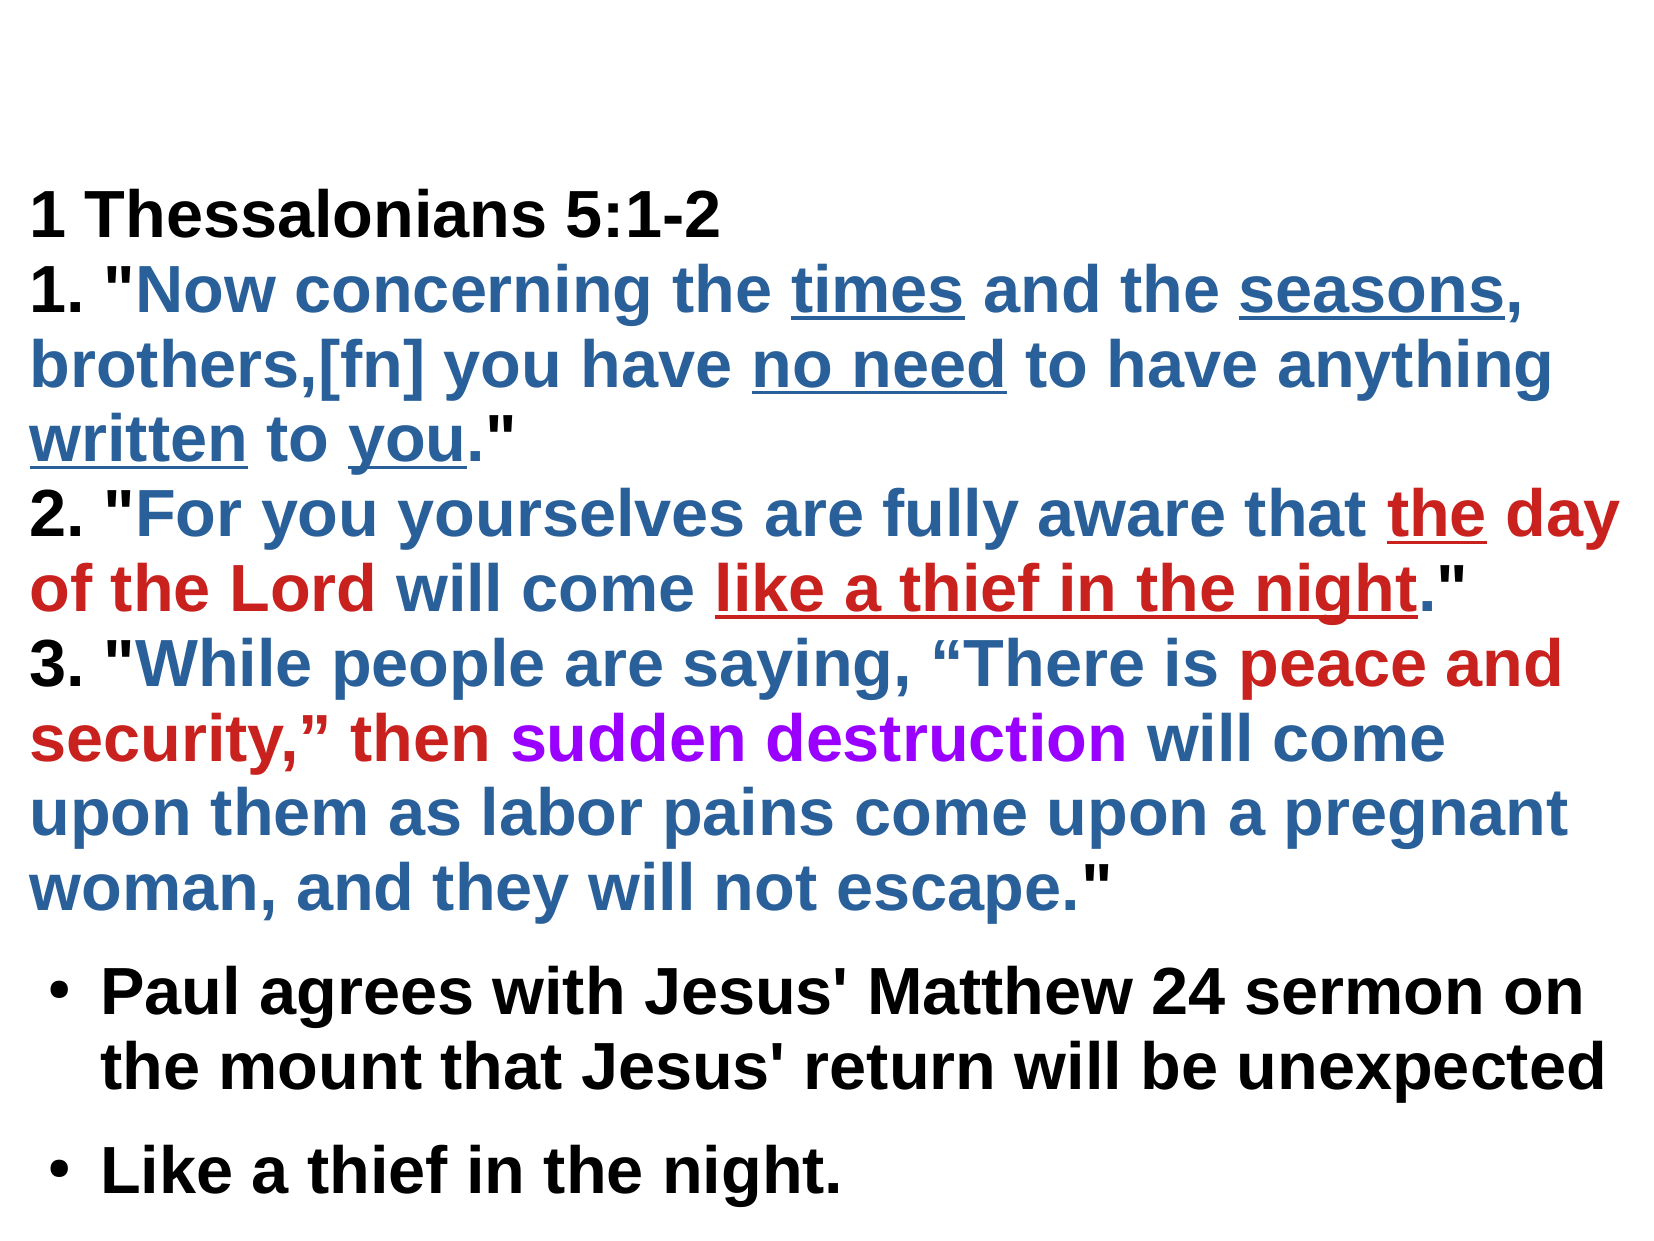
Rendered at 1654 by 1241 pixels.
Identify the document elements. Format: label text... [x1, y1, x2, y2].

list 1 Thessalonians 5:1-2 1. "Now concerning the times and the seasons, brothers,[fn] you have no need to have anything written to you." 2. "For you yourselves are fully aware that the day of the Lord will come like a thief in the night." 3. "While people are saying, “There is peace and security,” then sudden destruction will come upon them as labor pains come upon a pregnant woman, and they will not escape." Paul agrees with Jesus' Matthew 24 sermon on the mount that Jesus' return will be unexpected Like a thief in the night. [29, 177, 1625, 1241]
